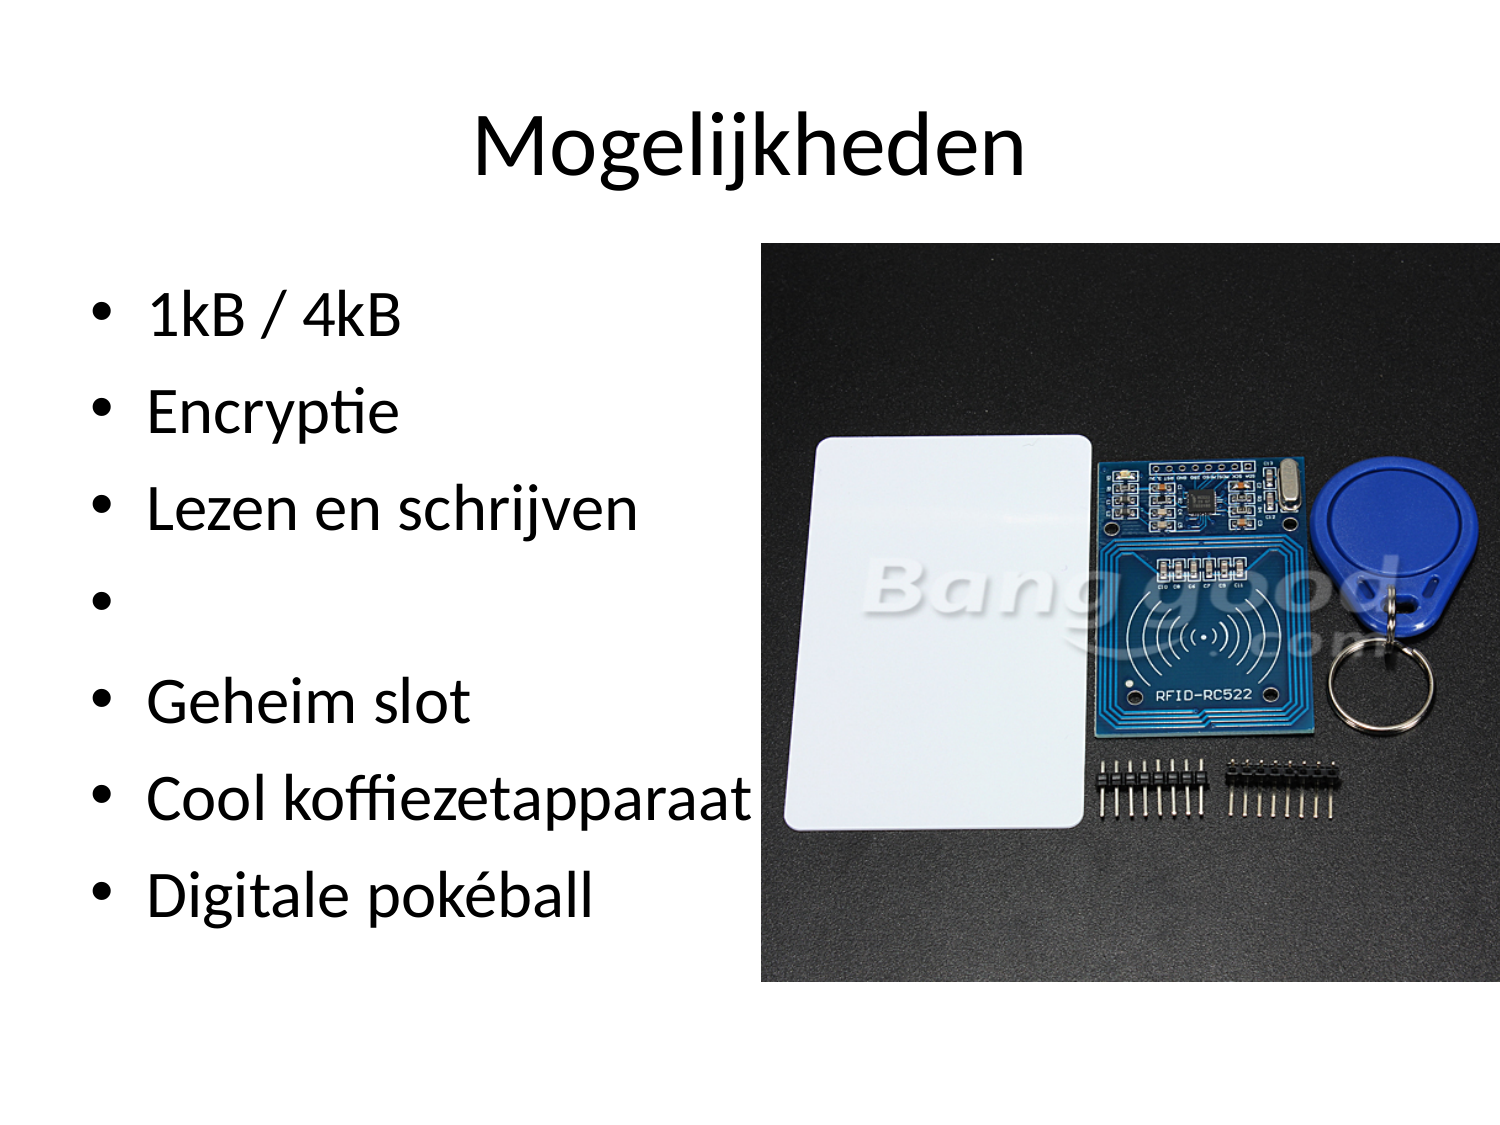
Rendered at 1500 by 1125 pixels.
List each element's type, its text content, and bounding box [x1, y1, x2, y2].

title Mogelijkheden [75, 45, 1426, 233]
list 1kB / 4kB Encryptie Lezen en schrijven Geheim slot Cool koffiezetapparaat Digitale pokéball [75, 262, 1426, 1005]
picture [761, 243, 1500, 982]
